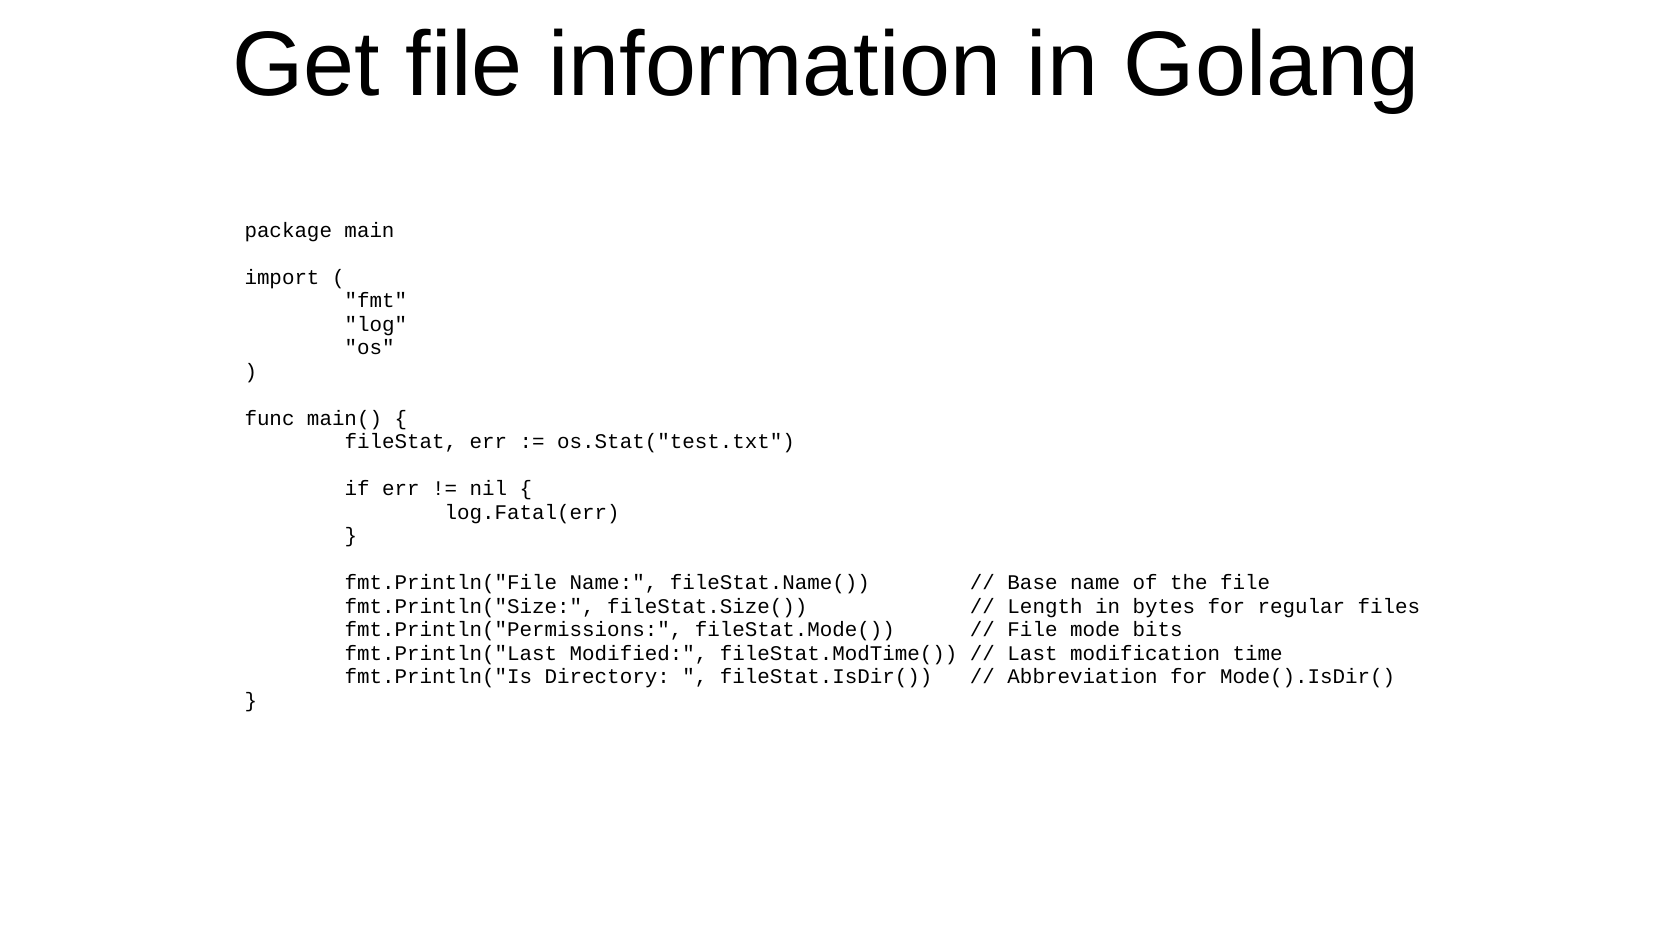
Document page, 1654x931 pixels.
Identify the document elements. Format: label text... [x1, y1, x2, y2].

text_box package main import ( "fmt" "log" "os" ) func main() { fileStat, err := os.Stat("test.txt") if err != nil { log.Fatal(err) } fmt.Println("File Name:", fileStat.Name()) // Base name of the file fmt.Println("Size:", fileStat.Size()) // Length in bytes for regular files fmt.Println("Permissions:", fileStat.Mode()) // File mode bits fmt.Println("Last Modified:", fileStat.ModTime()) // Last modification time fmt.Println("Is Directory: ", fileStat.IsDir()) // Abbreviation for Mode().IsDir() } [229, 212, 1435, 722]
title Get file information in Golang [82, 12, 1571, 218]
